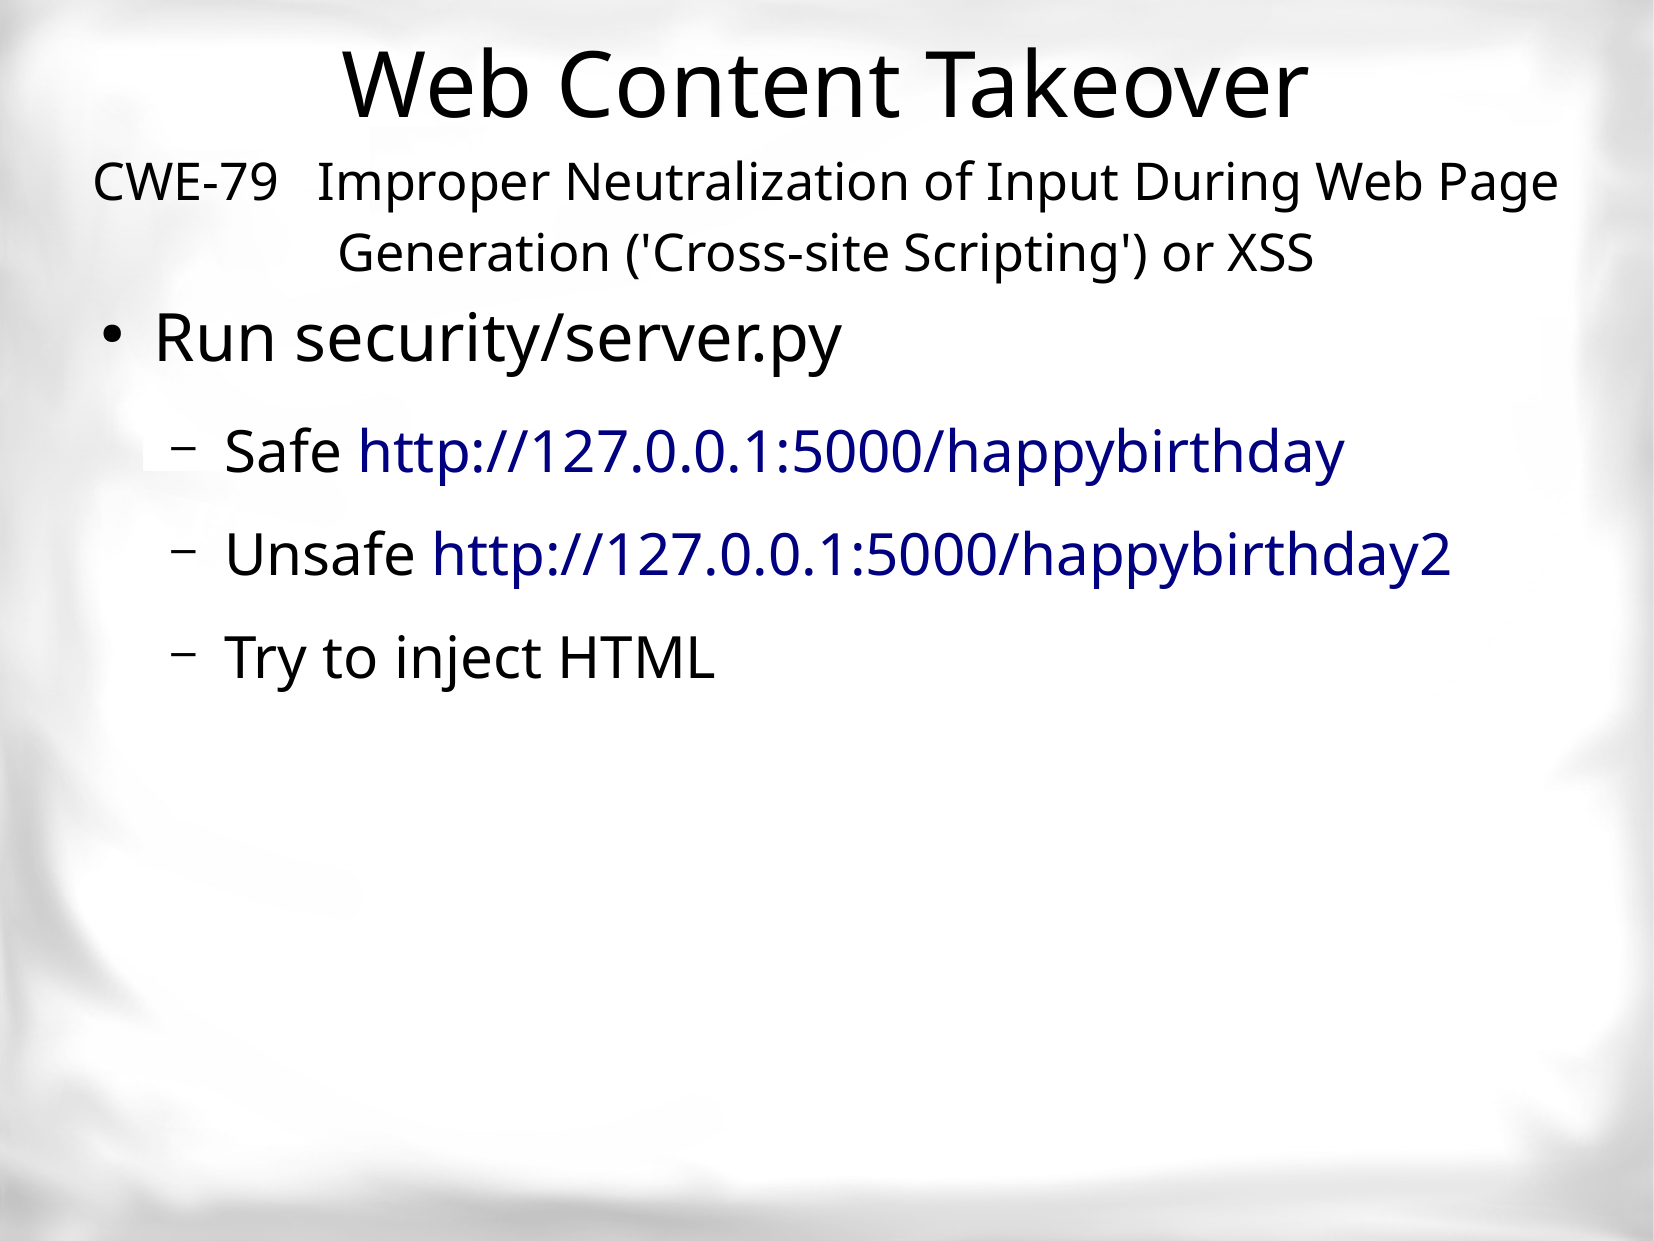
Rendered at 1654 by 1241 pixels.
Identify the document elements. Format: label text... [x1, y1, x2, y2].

list Run security/server.py Safe http://127.0.0.1:5000/happybirthday Unsafe http://127.0.0.1:5000/happybirthday2 Try to inject HTML [82, 290, 1571, 1010]
title Web Content Takeover CWE-79 Improper Neutralization of Input During Web Page Generation ('Cross-site Scripting') or XSS [82, 42, 1571, 264]
picture [0, 0, 1654, 1241]
